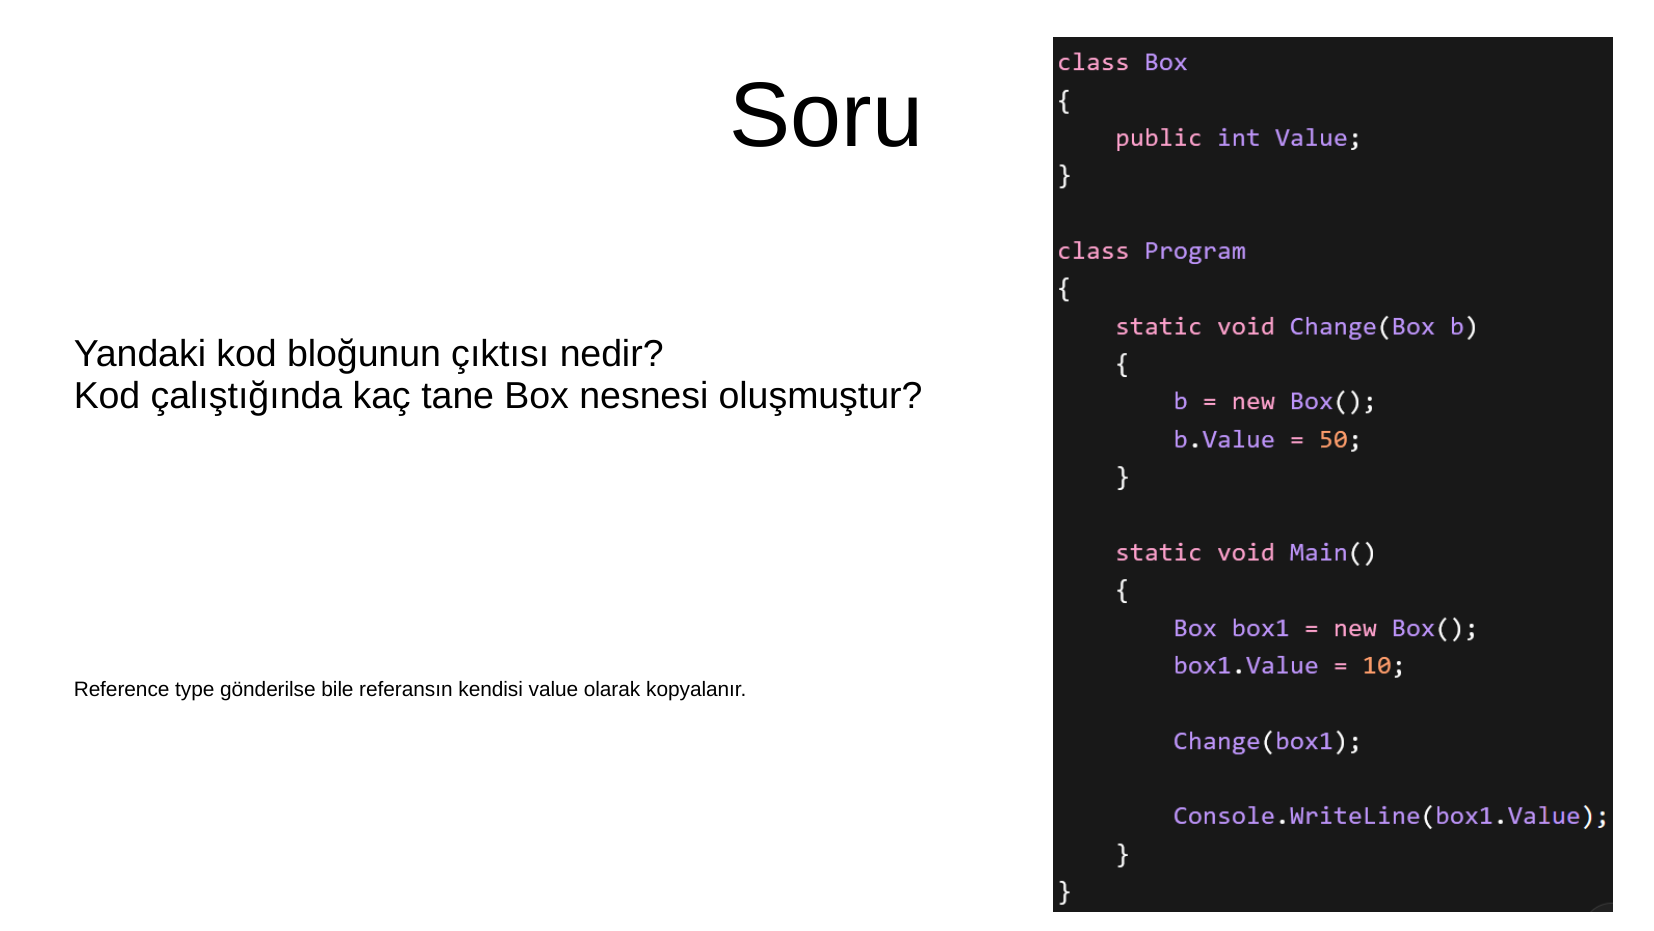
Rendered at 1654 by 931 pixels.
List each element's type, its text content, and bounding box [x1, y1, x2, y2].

text_box Yandaki kod bloğunun çıktısı nedir? Kod çalıştığında kaç tane Box nesnesi oluşmuştur? [59, 324, 975, 466]
picture [1053, 37, 1613, 912]
text_box Reference type gönderilse bile referansın kendisi value olarak kopyalanır. [59, 670, 769, 709]
title Soru [82, 37, 1053, 193]
